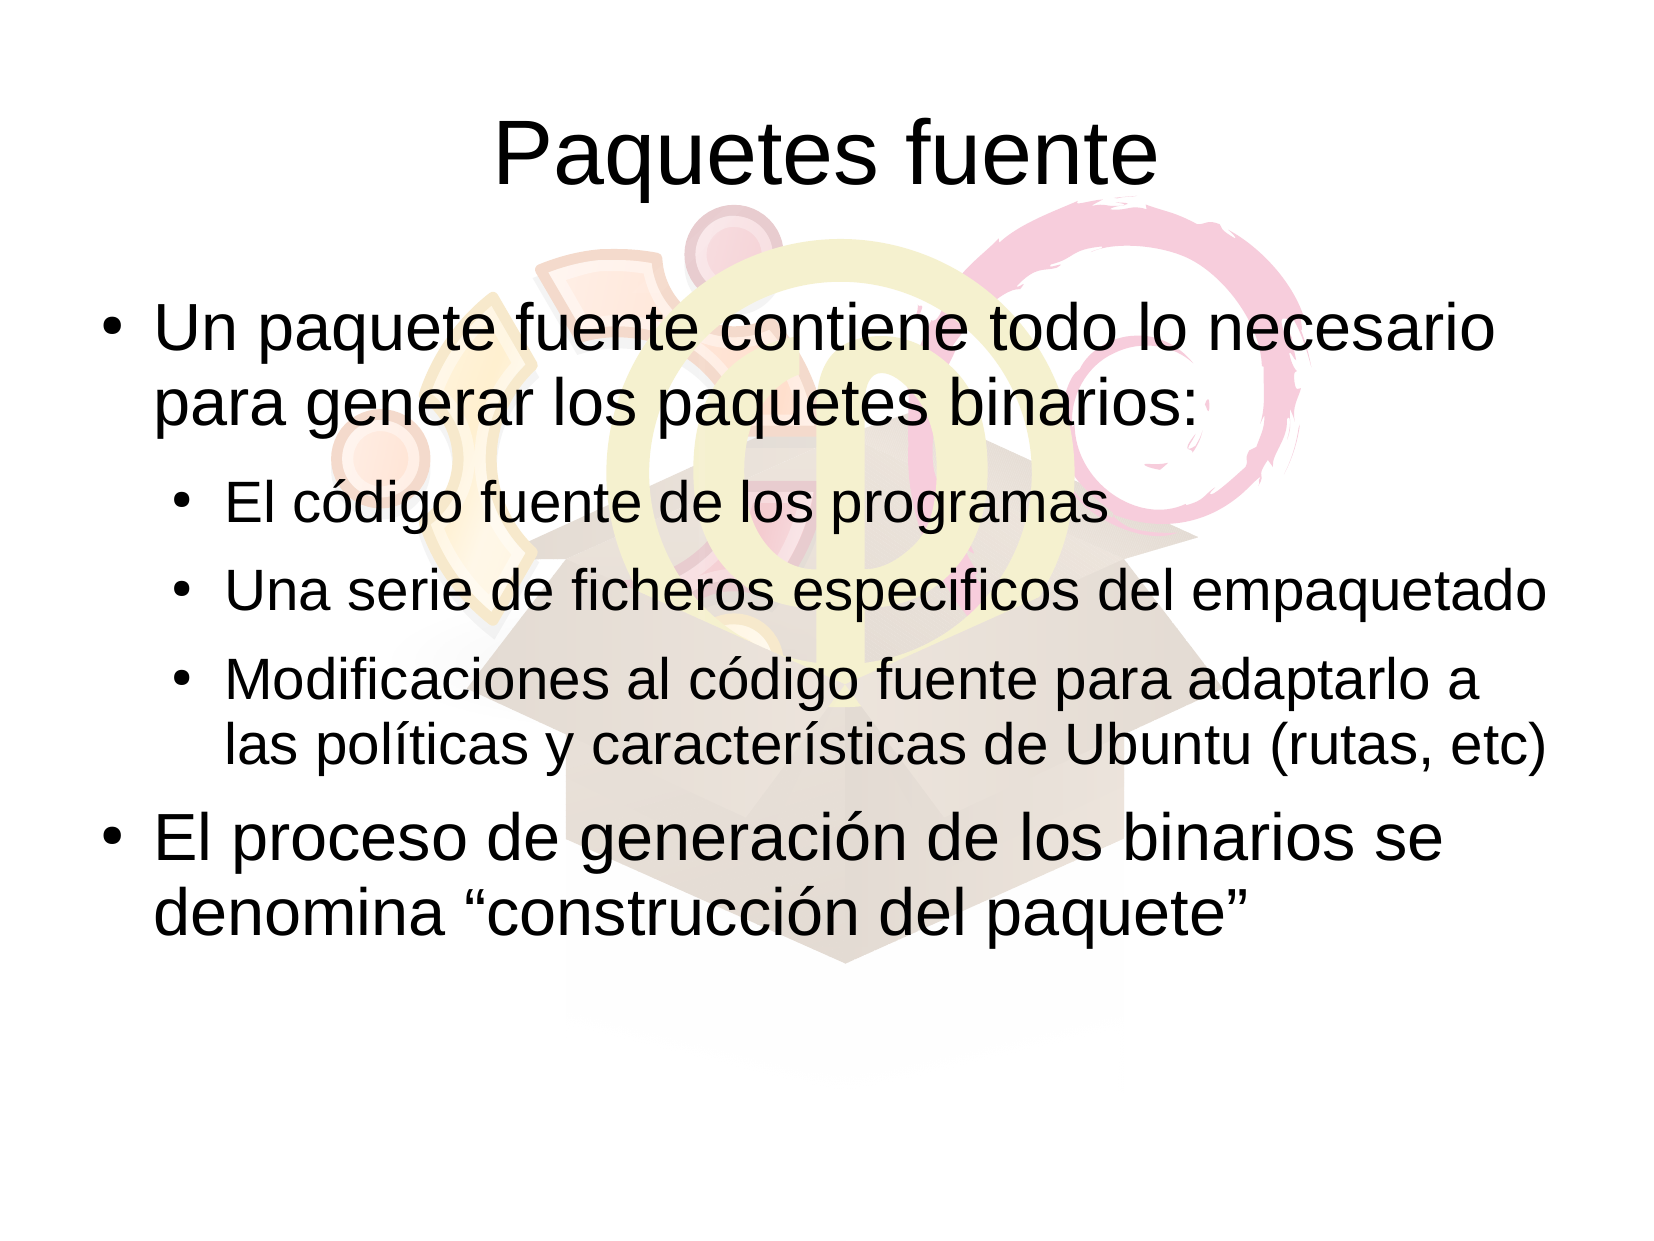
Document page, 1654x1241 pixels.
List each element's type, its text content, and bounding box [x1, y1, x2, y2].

title Paquetes fuente [82, 49, 1571, 257]
list Un paquete fuente contiene todo lo necesario para generar los paquetes binarios: El código fuente de los programas Una serie de ficheros especificos del empaquetado Modificaciones al código fuente para adaptarlo a las políticas y características de Ubuntu (rutas, etc) El proceso de generación de los binarios se denomina “construcción del paquete” [82, 290, 1571, 1010]
